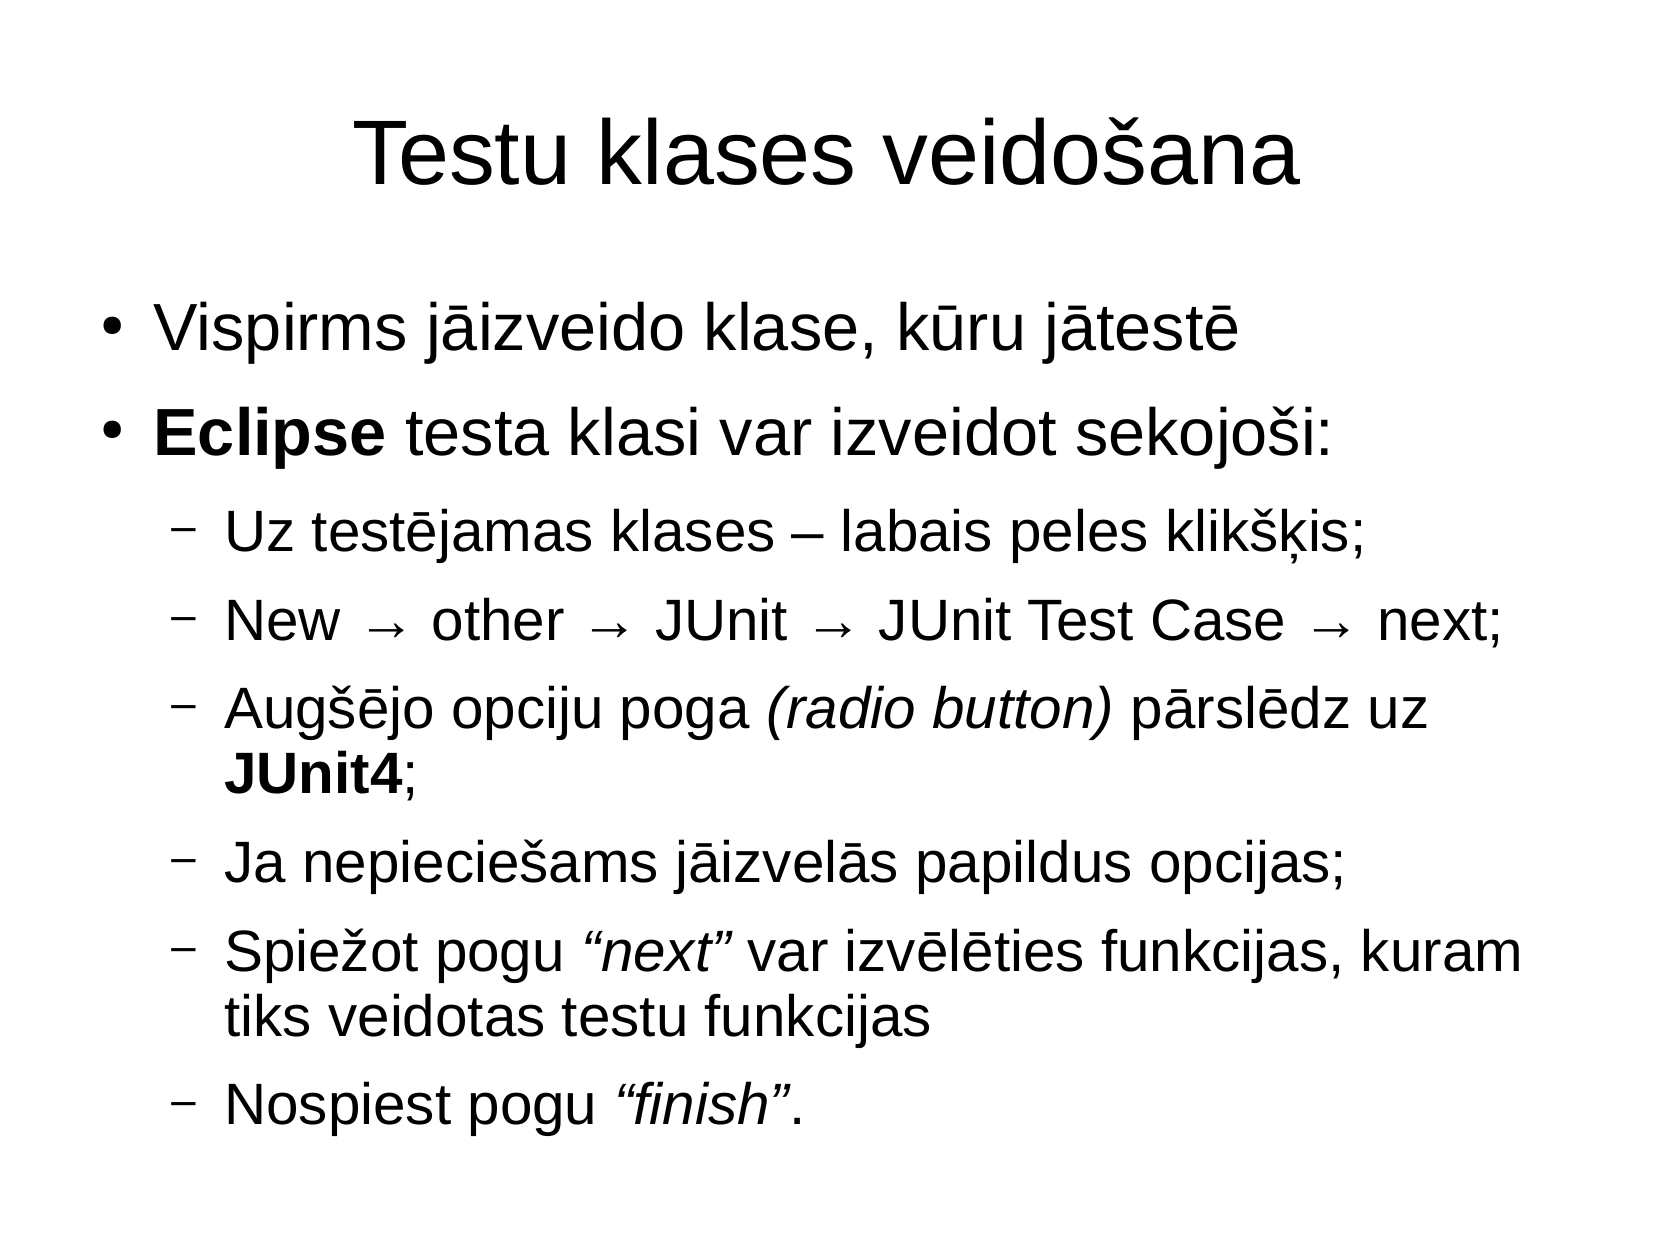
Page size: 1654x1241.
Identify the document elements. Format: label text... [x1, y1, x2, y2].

title Testu klases veidošana [82, 49, 1571, 257]
list Vispirms jāizveido klase, kūru jātestē Eclipse testa klasi var izveidot sekojoši: Uz testējamas klases – labais peles klikšķis; New → other → JUnit → JUnit Test Case → next; Augšējo opciju poga (radio button) pārslēdz uz JUnit4; Ja nepieciešams jāizvelās papildus opcijas; Spiežot pogu “next” var izvēlēties funkcijas, kuram tiks veidotas testu funkcijas Nospiest pogu “finish”. [82, 290, 1538, 1171]
